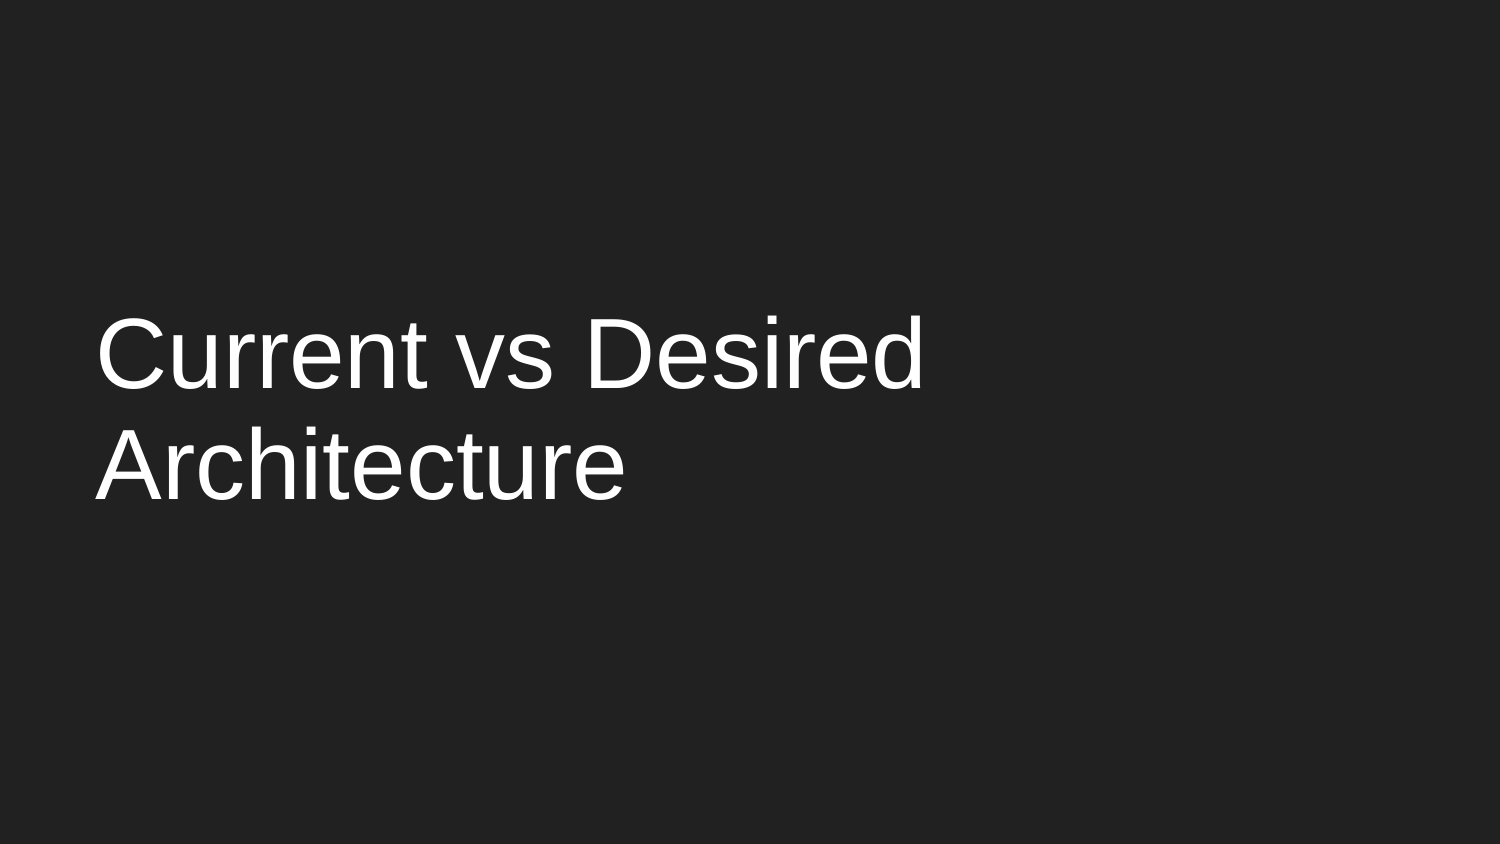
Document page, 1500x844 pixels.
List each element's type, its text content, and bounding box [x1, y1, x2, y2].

title Current vs Desired Architecture [80, 73, 1125, 745]
